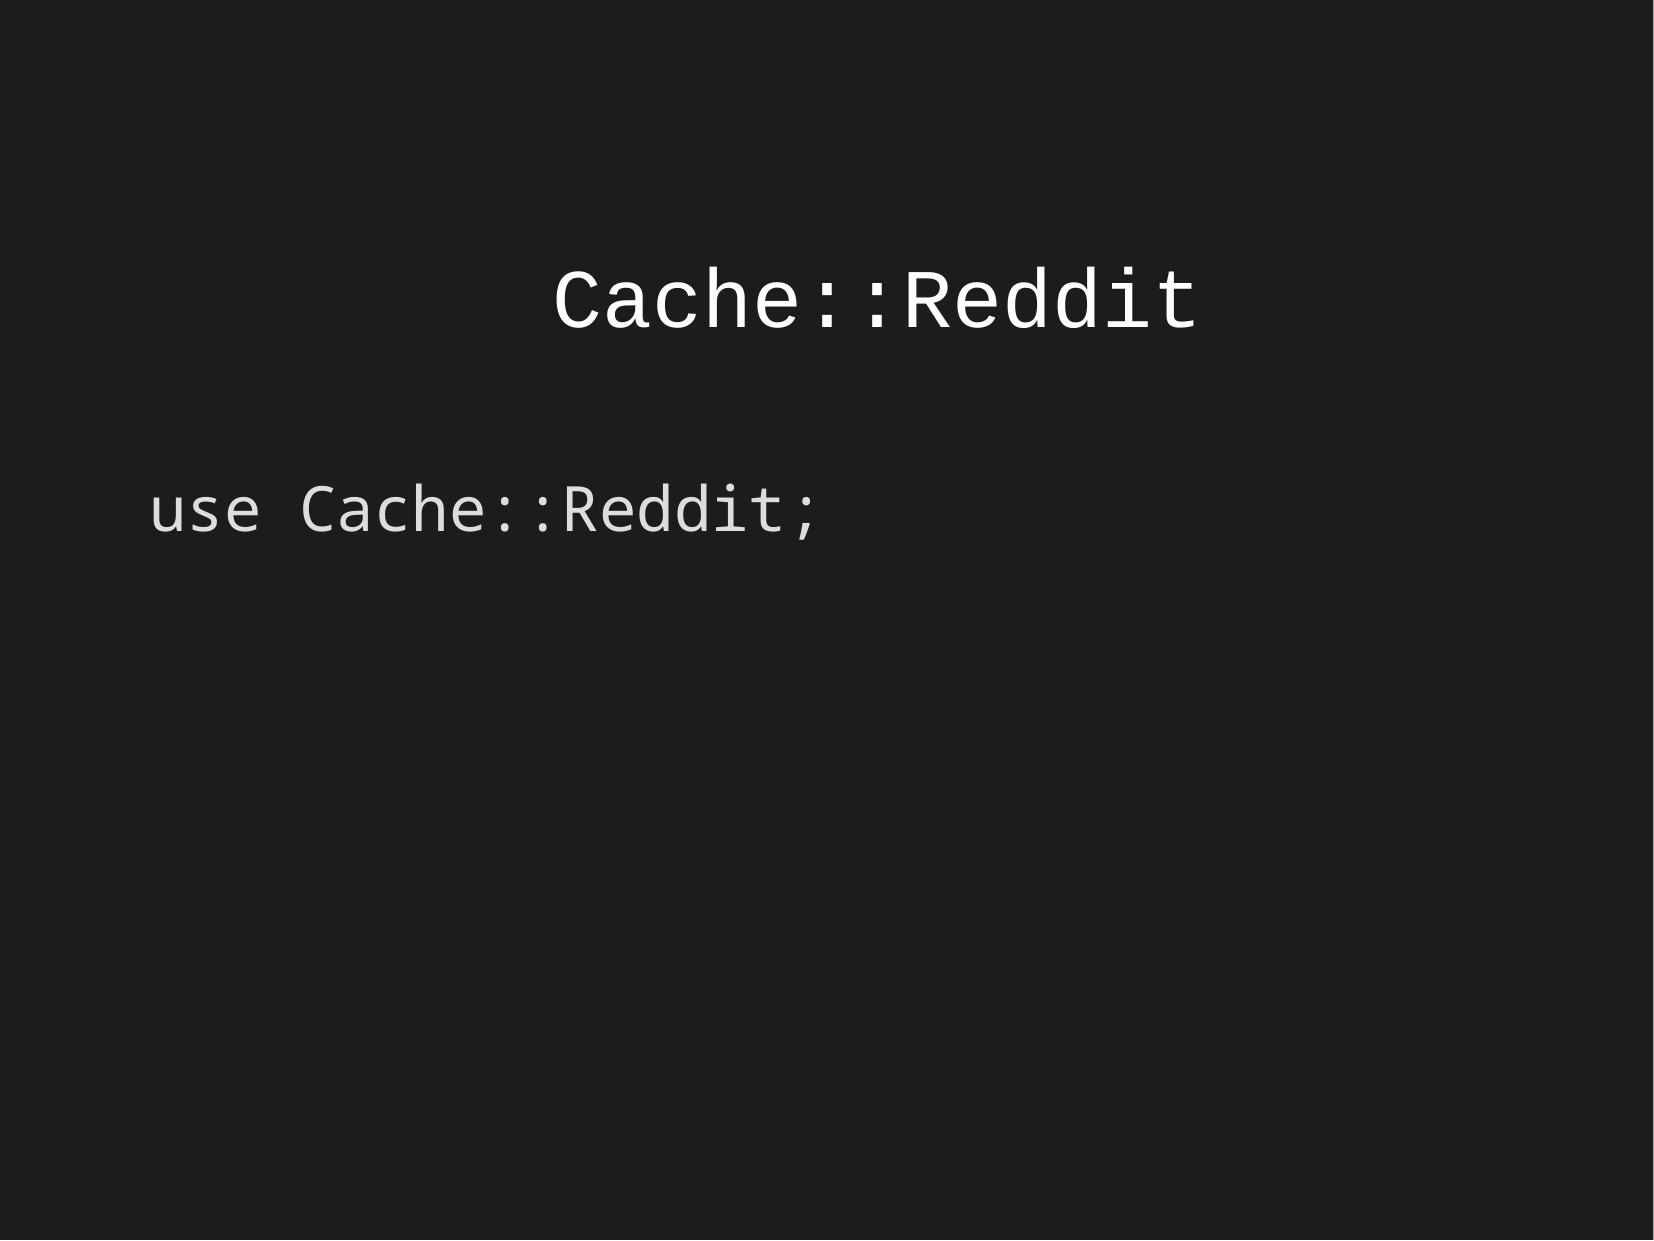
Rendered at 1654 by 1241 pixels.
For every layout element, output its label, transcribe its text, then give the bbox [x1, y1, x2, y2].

text_box Cache::Reddit use Cache::Reddit; [134, 250, 1621, 985]
